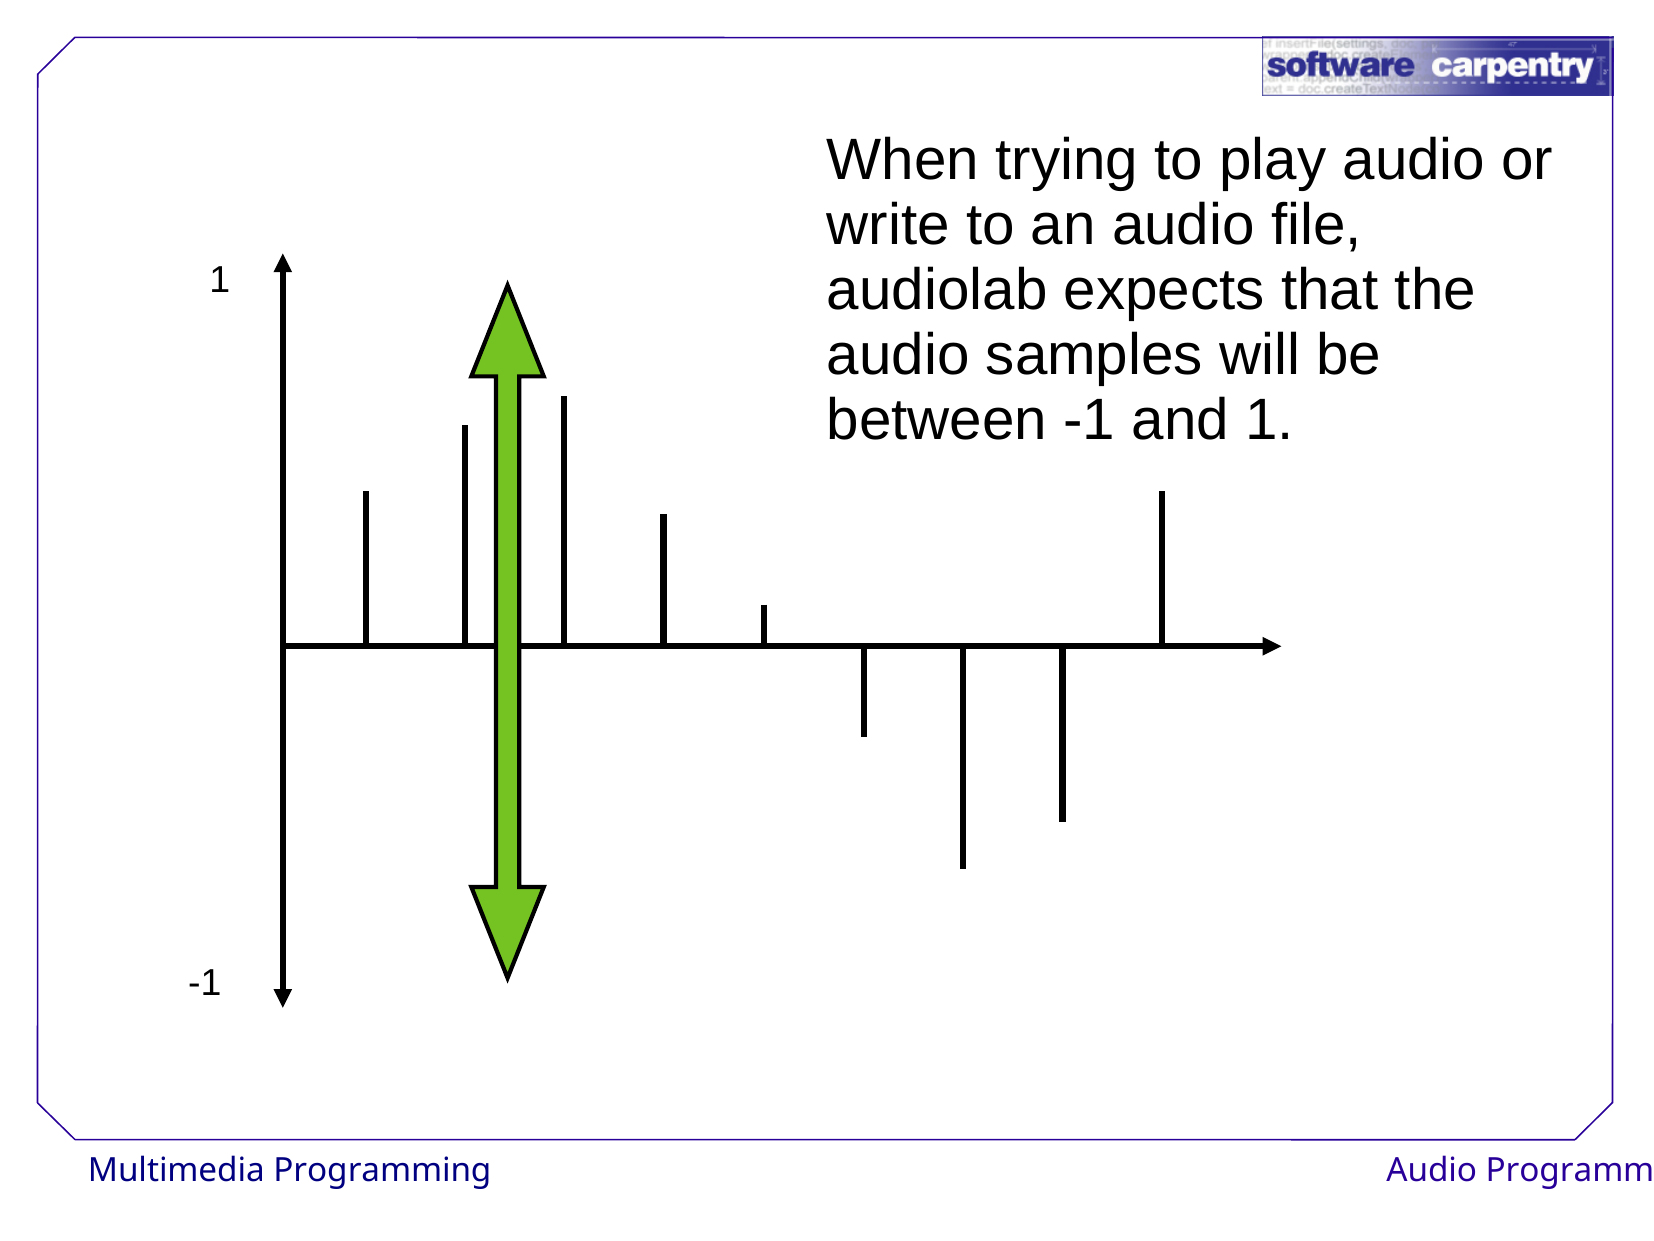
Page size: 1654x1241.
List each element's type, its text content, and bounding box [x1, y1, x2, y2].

text_box [471, 285, 544, 978]
picture [1262, 36, 1614, 96]
text_box 1 [209, 259, 231, 302]
text_box When trying to play audio or write to an audio file, audiolab expects that the audio samples will be between -1 and 1. [826, 130, 1567, 450]
text_box -1 [188, 939, 261, 1027]
